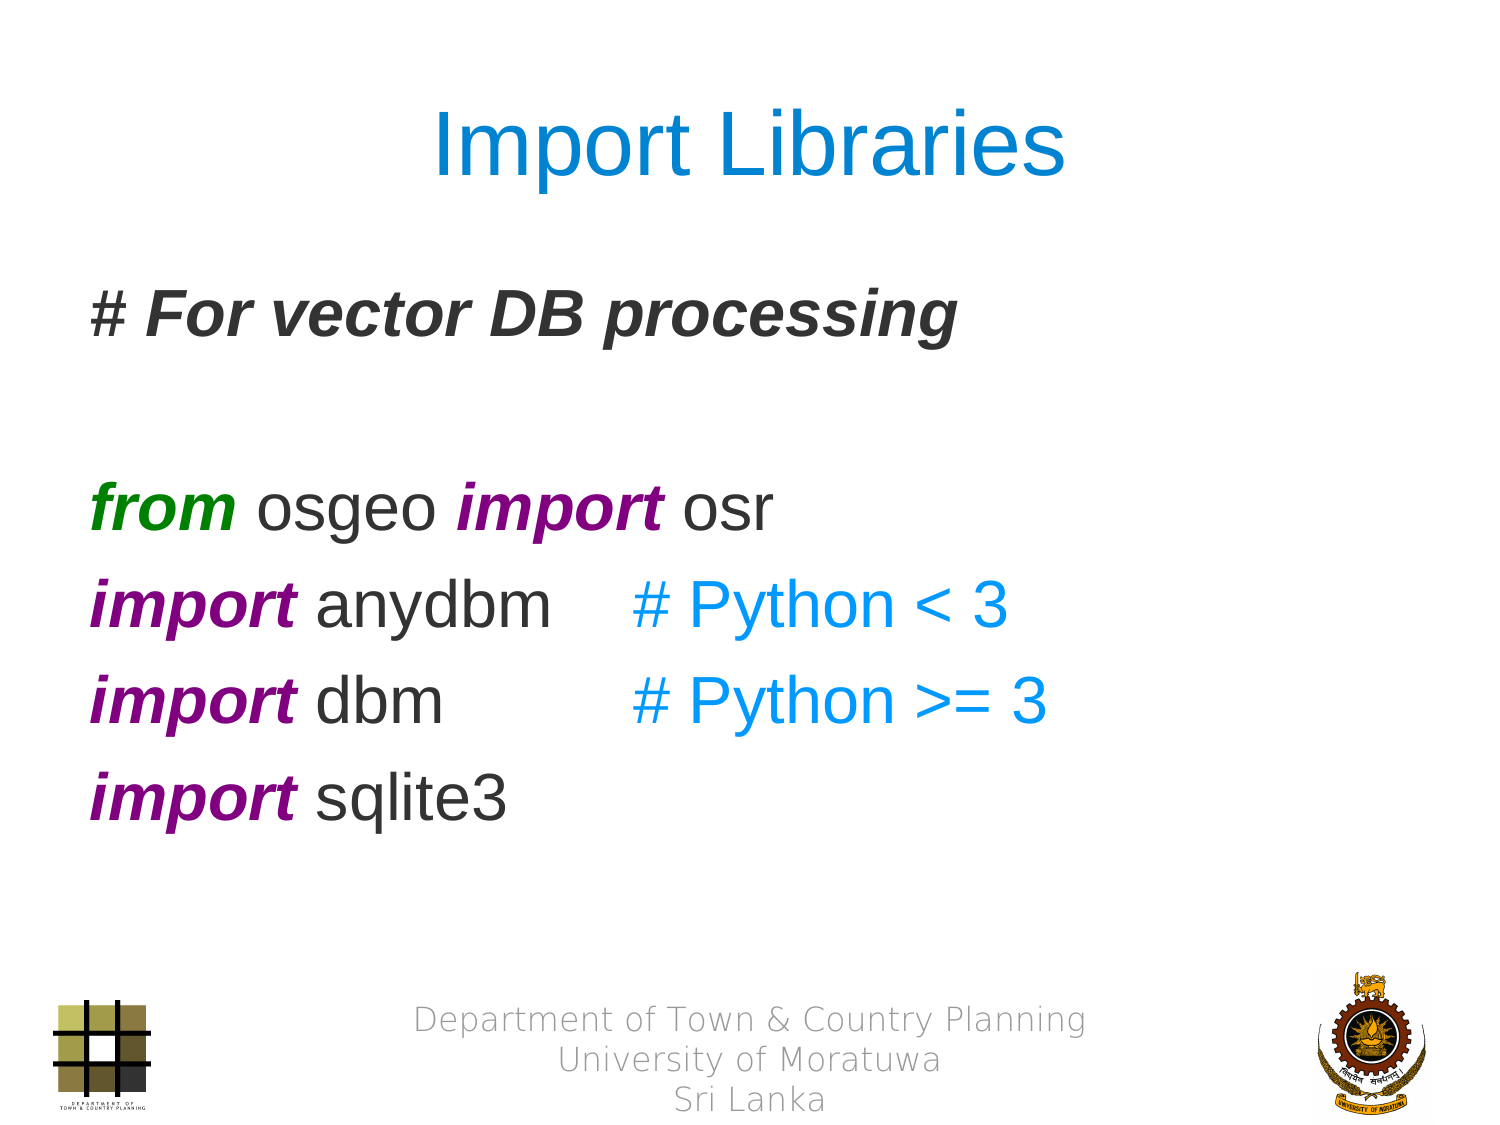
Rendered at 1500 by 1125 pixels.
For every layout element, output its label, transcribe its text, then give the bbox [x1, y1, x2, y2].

list # For vector DB processing from osgeo import osr import anydbm # Python < 3 import dbm # Python >= 3 import sqlite3 [75, 262, 1426, 916]
picture [53, 1000, 151, 1110]
picture [1312, 966, 1435, 1125]
title Import Libraries [75, 45, 1426, 233]
